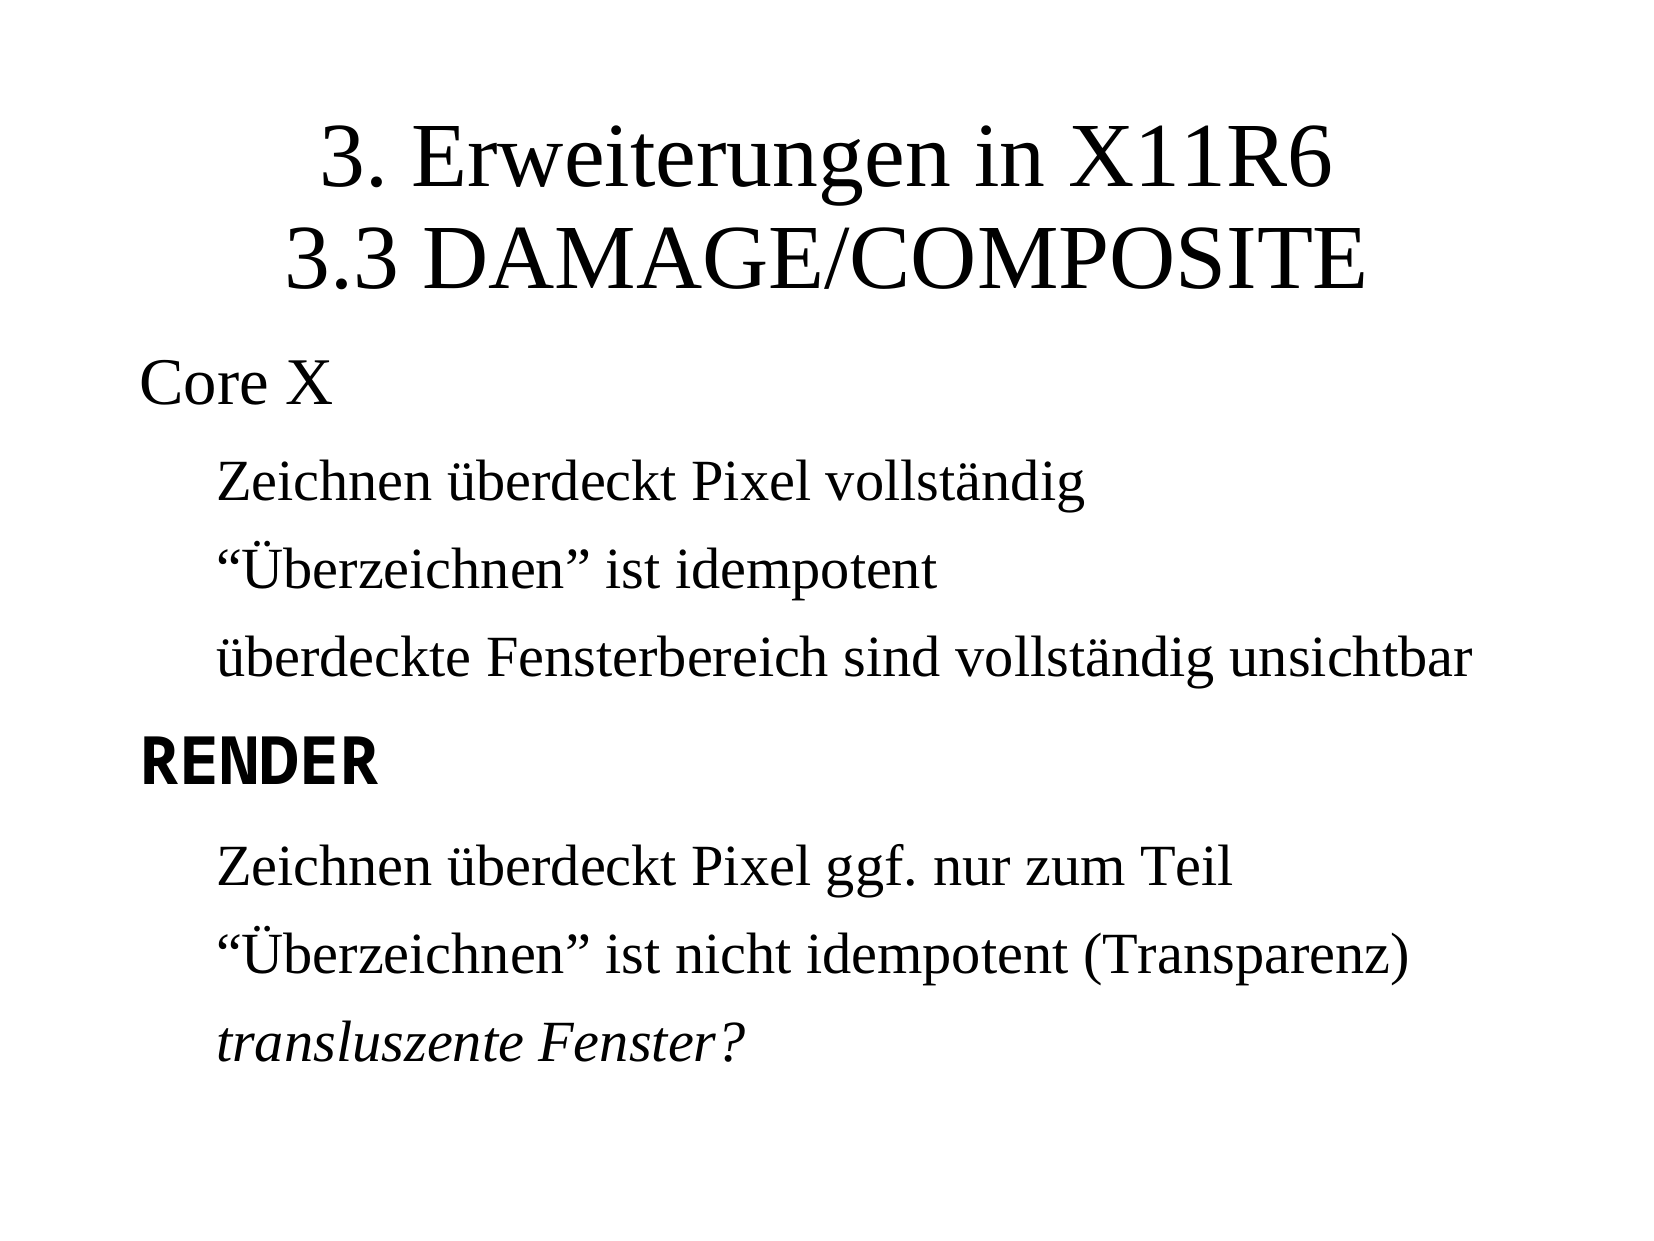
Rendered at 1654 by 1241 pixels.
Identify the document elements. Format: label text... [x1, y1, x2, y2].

title 3. Erweiterungen in X11R6 3.3 DAMAGE/COMPOSITE [121, 102, 1534, 311]
list Core X Zeichnen überdeckt Pixel vollständig “Überzeichnen” ist idempotent überdeckte Fensterbereich sind vollständig unsichtbar RENDER Zeichnen überdeckt Pixel ggf. nur zum Teil “Überzeichnen” ist nicht idempotent (Transparenz) transluszente Fenster? [121, 344, 1534, 1127]
